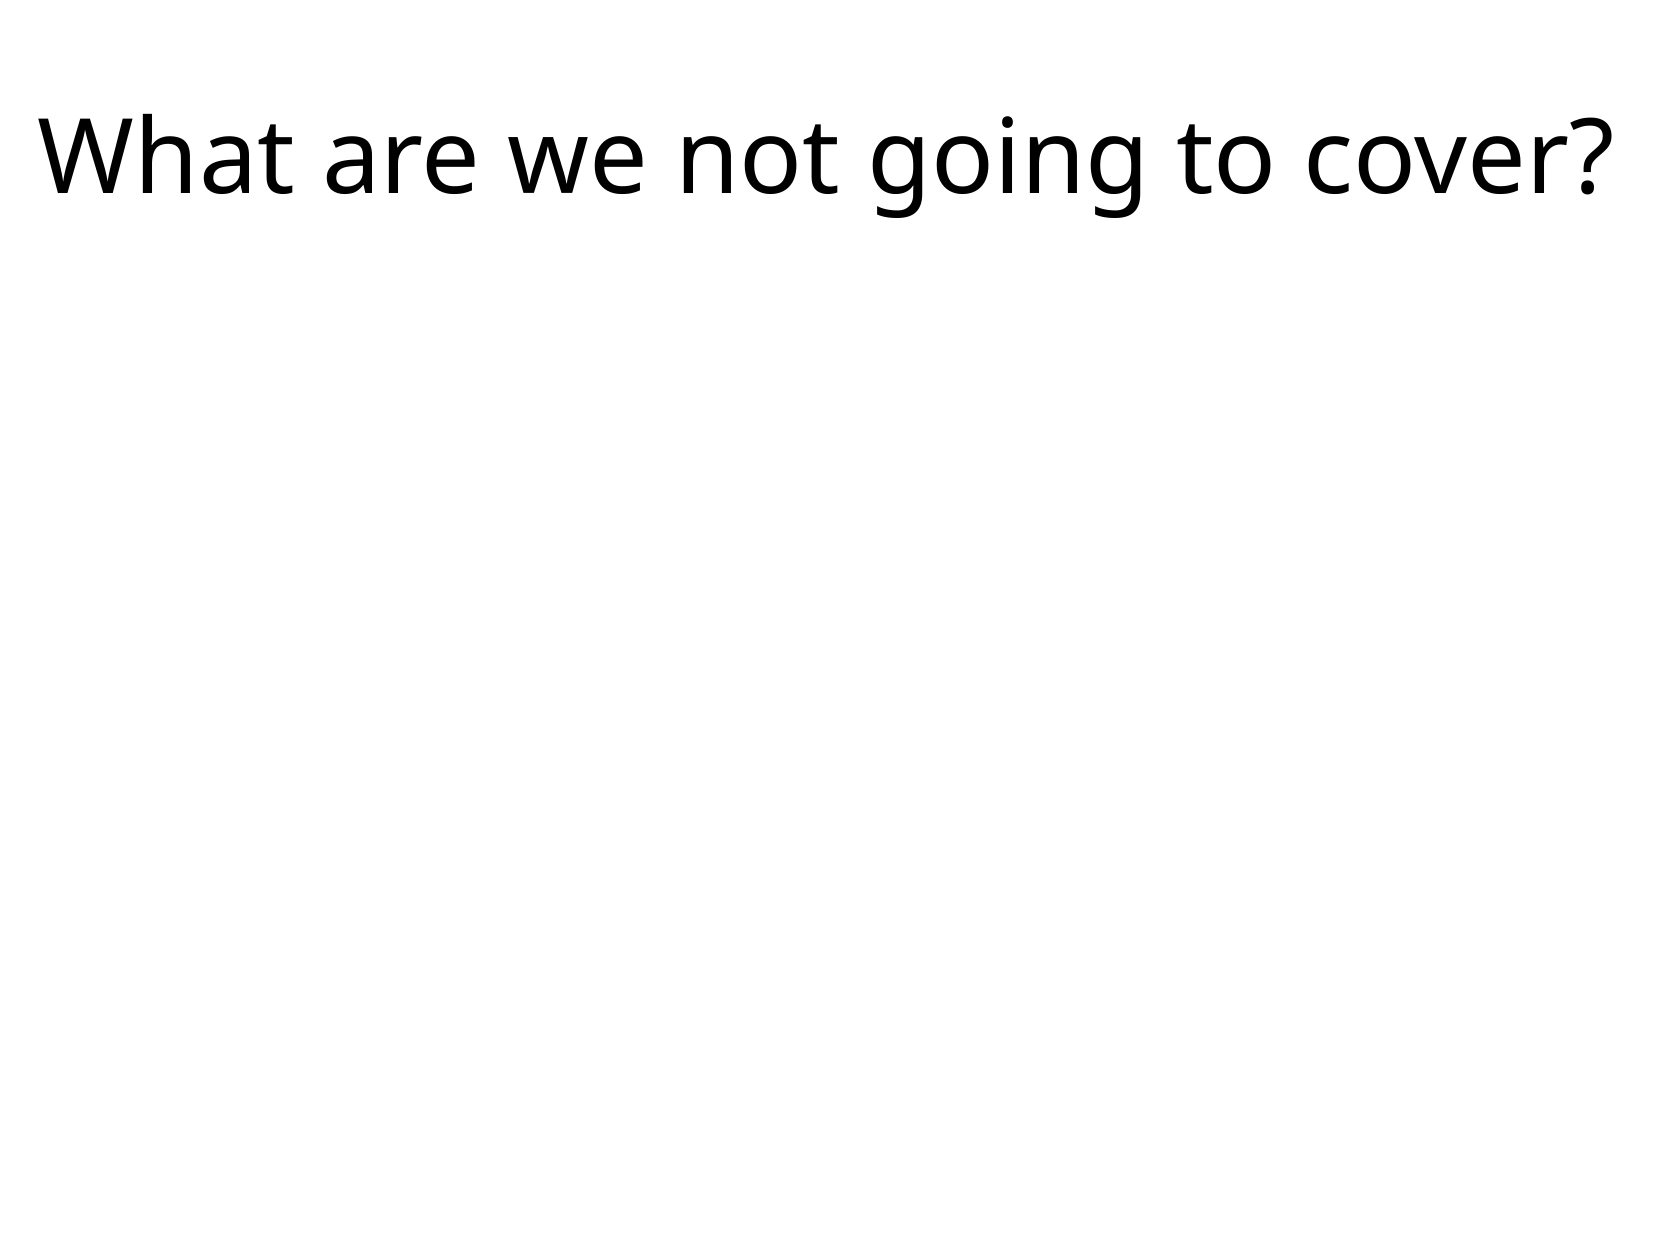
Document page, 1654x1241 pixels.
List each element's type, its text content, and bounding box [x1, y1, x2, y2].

title What are we not going to cover? [19, 31, 1634, 275]
